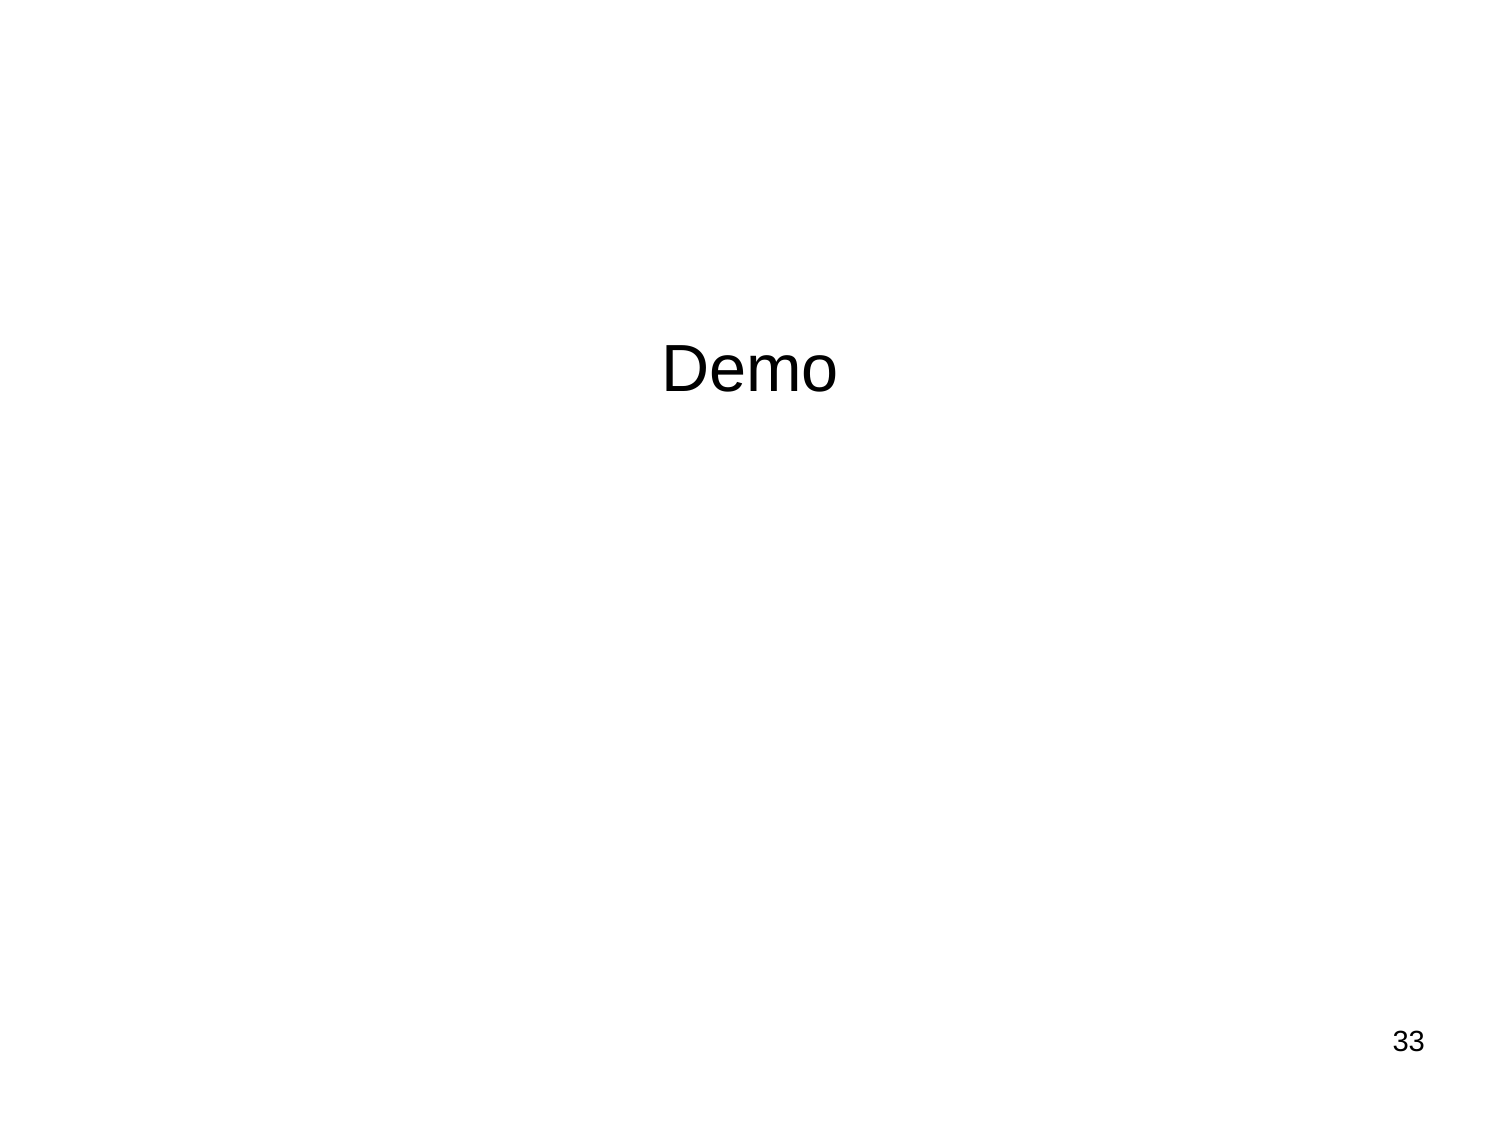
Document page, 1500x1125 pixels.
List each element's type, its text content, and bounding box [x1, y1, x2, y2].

subtitle Demo [75, 44, 1425, 692]
